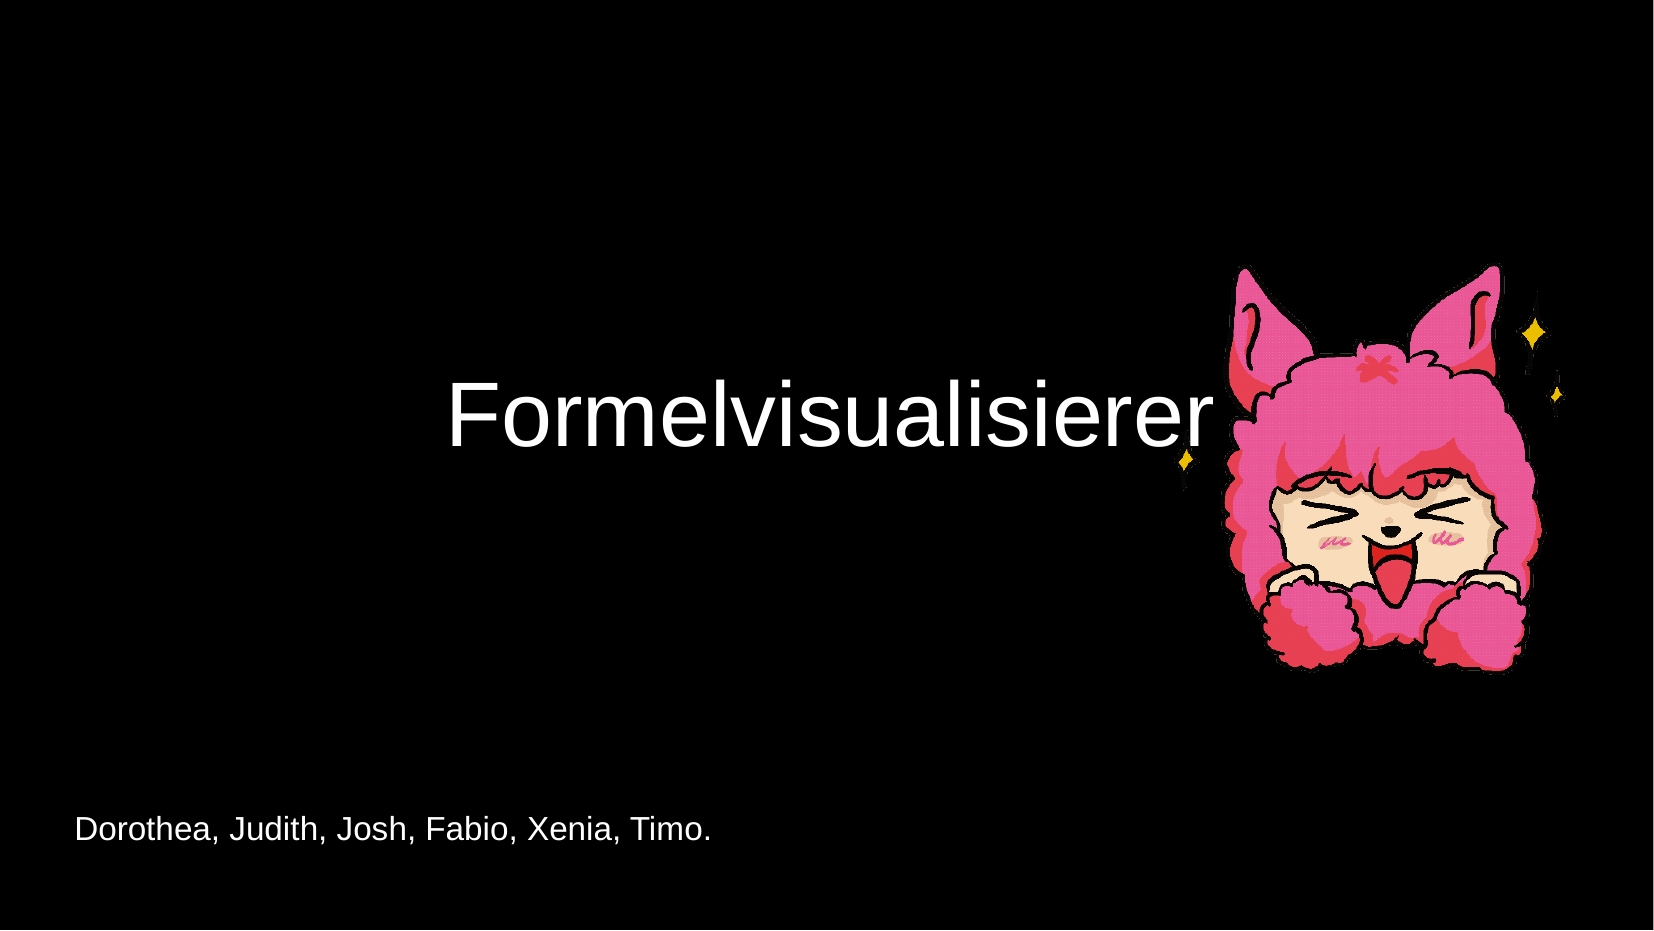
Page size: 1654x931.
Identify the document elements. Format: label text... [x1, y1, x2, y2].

subtitle Dorothea, Judith, Josh, Fabio, Xenia, Timo. [37, 787, 751, 870]
picture [1162, 262, 1576, 676]
title Formelvisualisierer [86, 337, 1162, 493]
